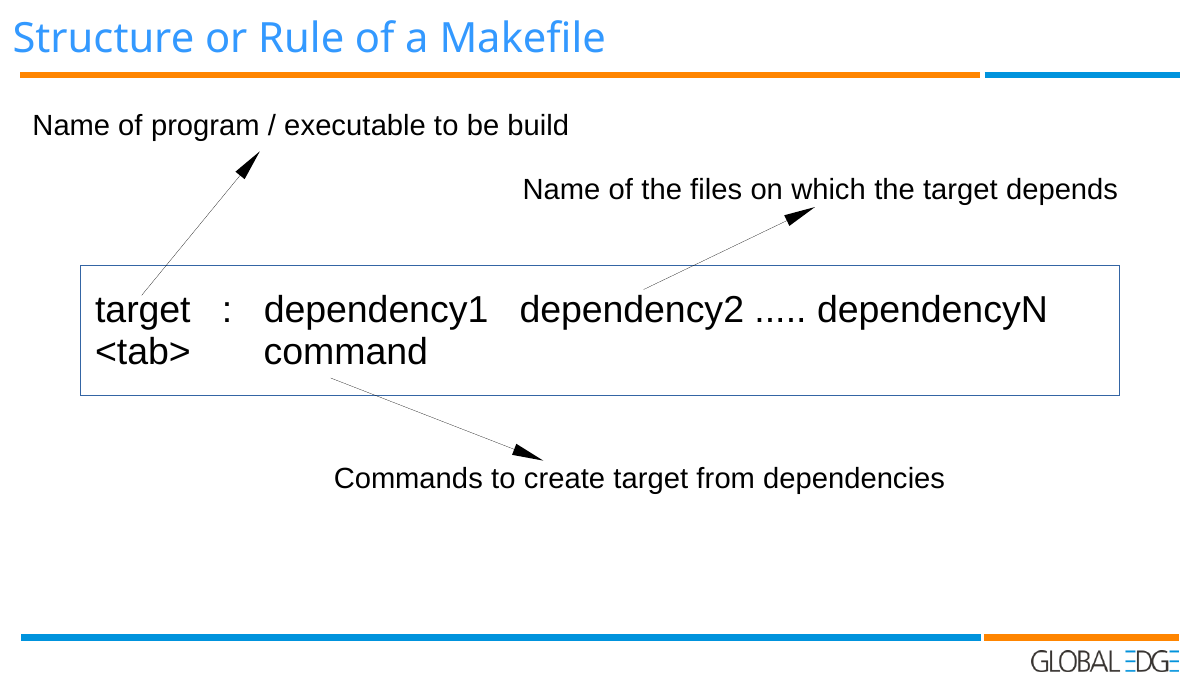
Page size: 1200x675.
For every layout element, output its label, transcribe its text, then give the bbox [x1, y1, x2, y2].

text_box Name of the files on which the target depends [507, 165, 1146, 213]
text_box Name of program / executable to be build [17, 94, 626, 152]
text_box Commands to create target from dependencies [318, 454, 962, 503]
text_box target : dependency1 dependency2 ..... dependencyN <tab> command [80, 265, 1120, 396]
title Structure or Rule of a Makefile [12, 9, 1088, 63]
picture [1031, 650, 1179, 672]
